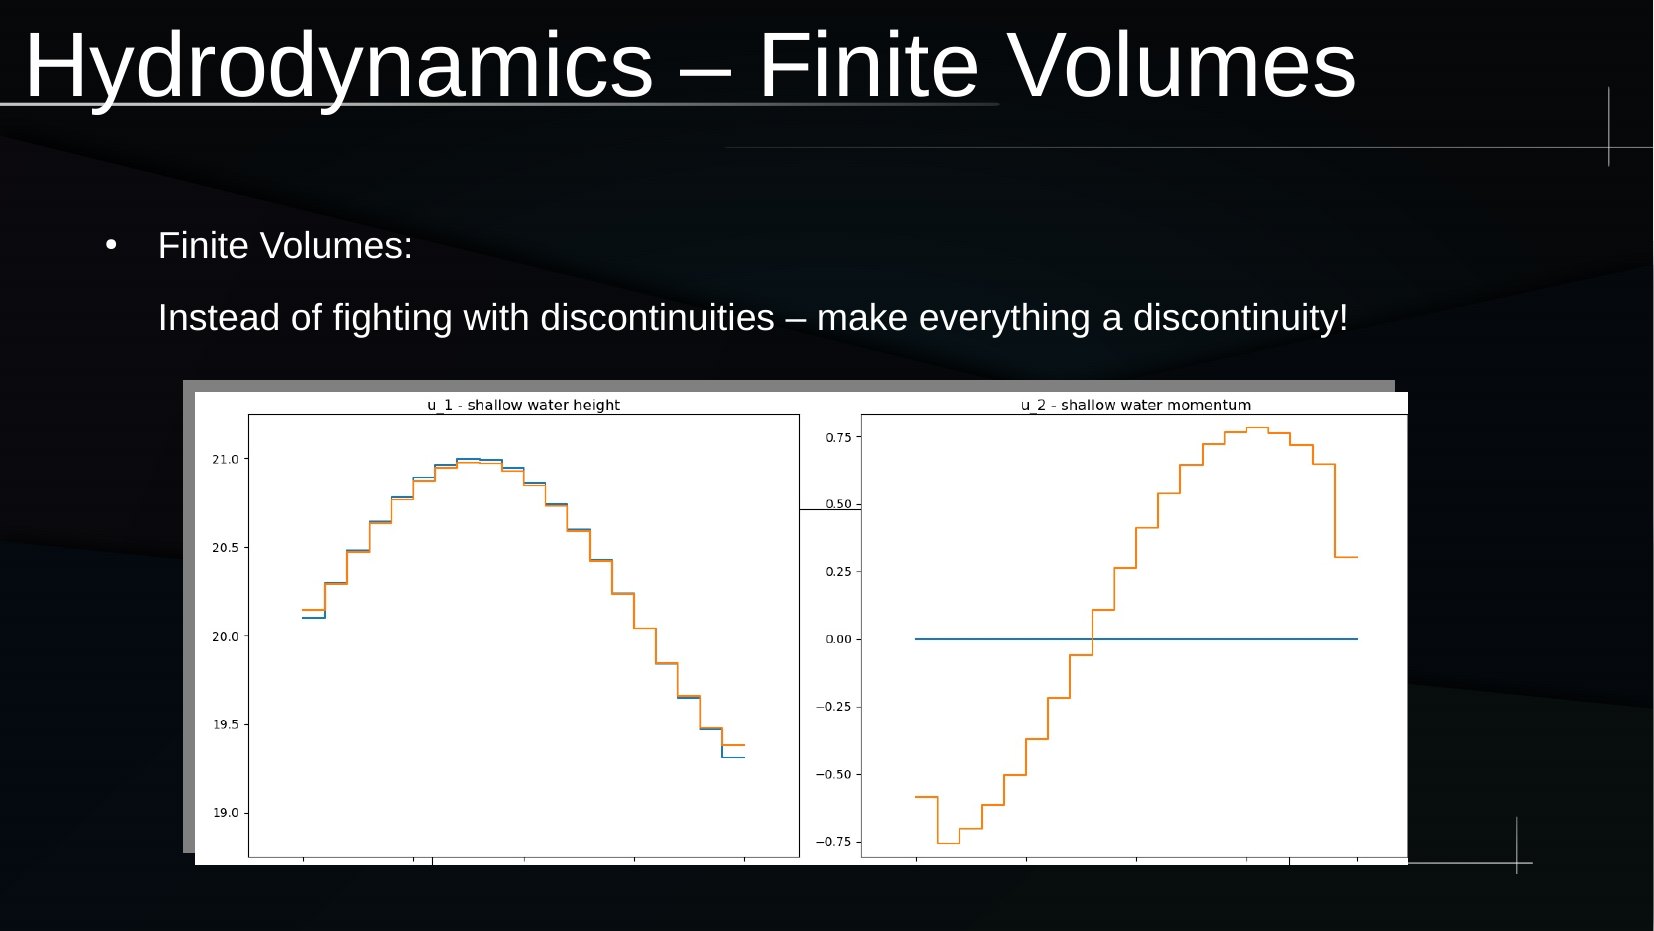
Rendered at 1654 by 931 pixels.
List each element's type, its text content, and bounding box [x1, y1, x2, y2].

picture [0, 0, 1654, 931]
list Finite Volumes: Instead of fighting with discontinuities – make everything a discontinuity! [86, 225, 1576, 391]
title Hydrodynamics – Finite Volumes [23, 11, 1589, 119]
